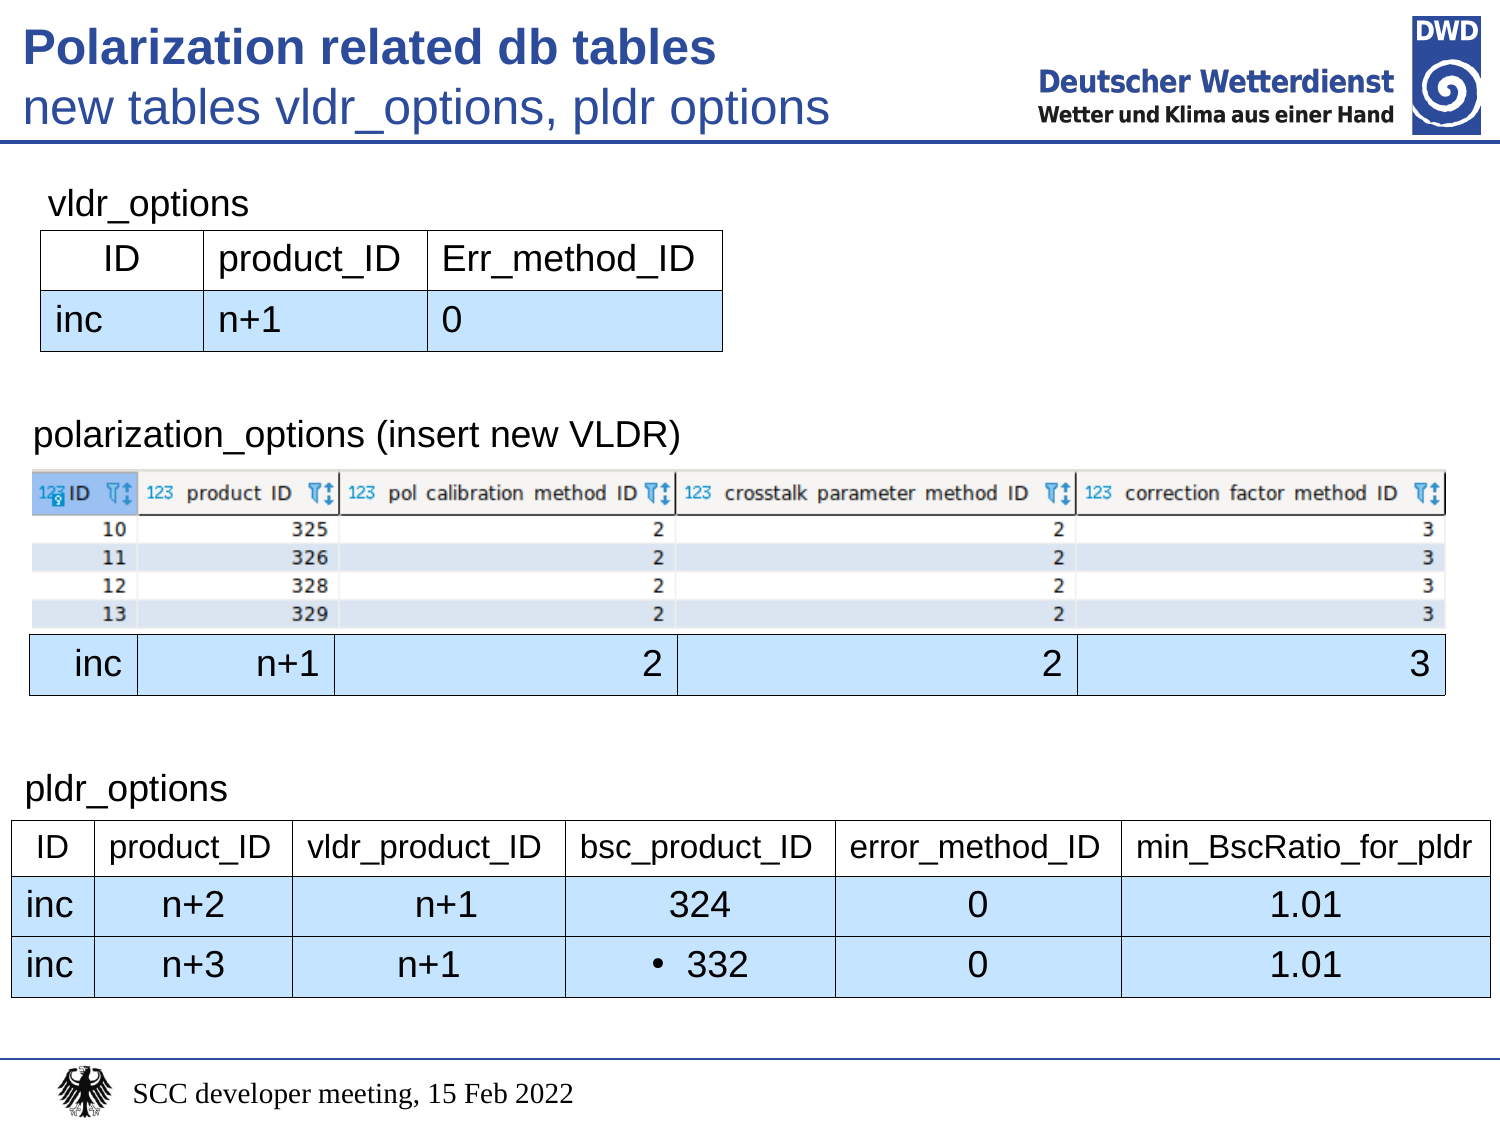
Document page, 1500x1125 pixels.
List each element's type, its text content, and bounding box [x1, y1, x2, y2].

table_cell 1.01 [1122, 877, 1490, 936]
text_box pldr_options [9, 756, 513, 817]
table_cell inc [41, 291, 203, 351]
table_cell inc [12, 877, 94, 936]
table_header inc [30, 635, 137, 695]
table_cell n+2 [95, 877, 292, 936]
table_cell 0 [428, 291, 722, 351]
table_header min_BscRatio_for_pldr [1122, 821, 1490, 876]
table_cell inc [12, 937, 94, 997]
table_header ID [41, 232, 203, 290]
table_cell 0 [836, 877, 1121, 936]
table_header product_ID [204, 232, 427, 290]
picture [55, 1064, 114, 1119]
table_cell n+1 [204, 291, 427, 351]
table_cell n+3 [95, 937, 292, 997]
table_cell n+1 [293, 937, 565, 997]
table_header Err_method_ID [428, 231, 722, 290]
picture [1038, 16, 1481, 135]
table_cell 332 [566, 937, 835, 997]
table_header product_ID [95, 821, 292, 876]
table_header error_method_ID [836, 821, 1121, 876]
text_box Polarization related db tables new tables vldr_options, pldr options [7, 6, 975, 143]
table_header 2 [678, 635, 1077, 695]
table_cell 1.01 [1122, 937, 1490, 997]
table_header 3 [1078, 635, 1445, 695]
table_header ID [12, 821, 94, 876]
table_cell 0 [836, 937, 1121, 997]
text_box vldr_options [33, 171, 536, 232]
table_header 2 [335, 635, 677, 695]
table_cell 324 [566, 877, 835, 936]
table_header bsc_product_ID [566, 821, 835, 876]
picture [32, 469, 1446, 629]
table_header vldr_product_ID [293, 821, 565, 876]
table_cell n+1 [293, 877, 565, 936]
table_header n+1 [138, 635, 334, 695]
